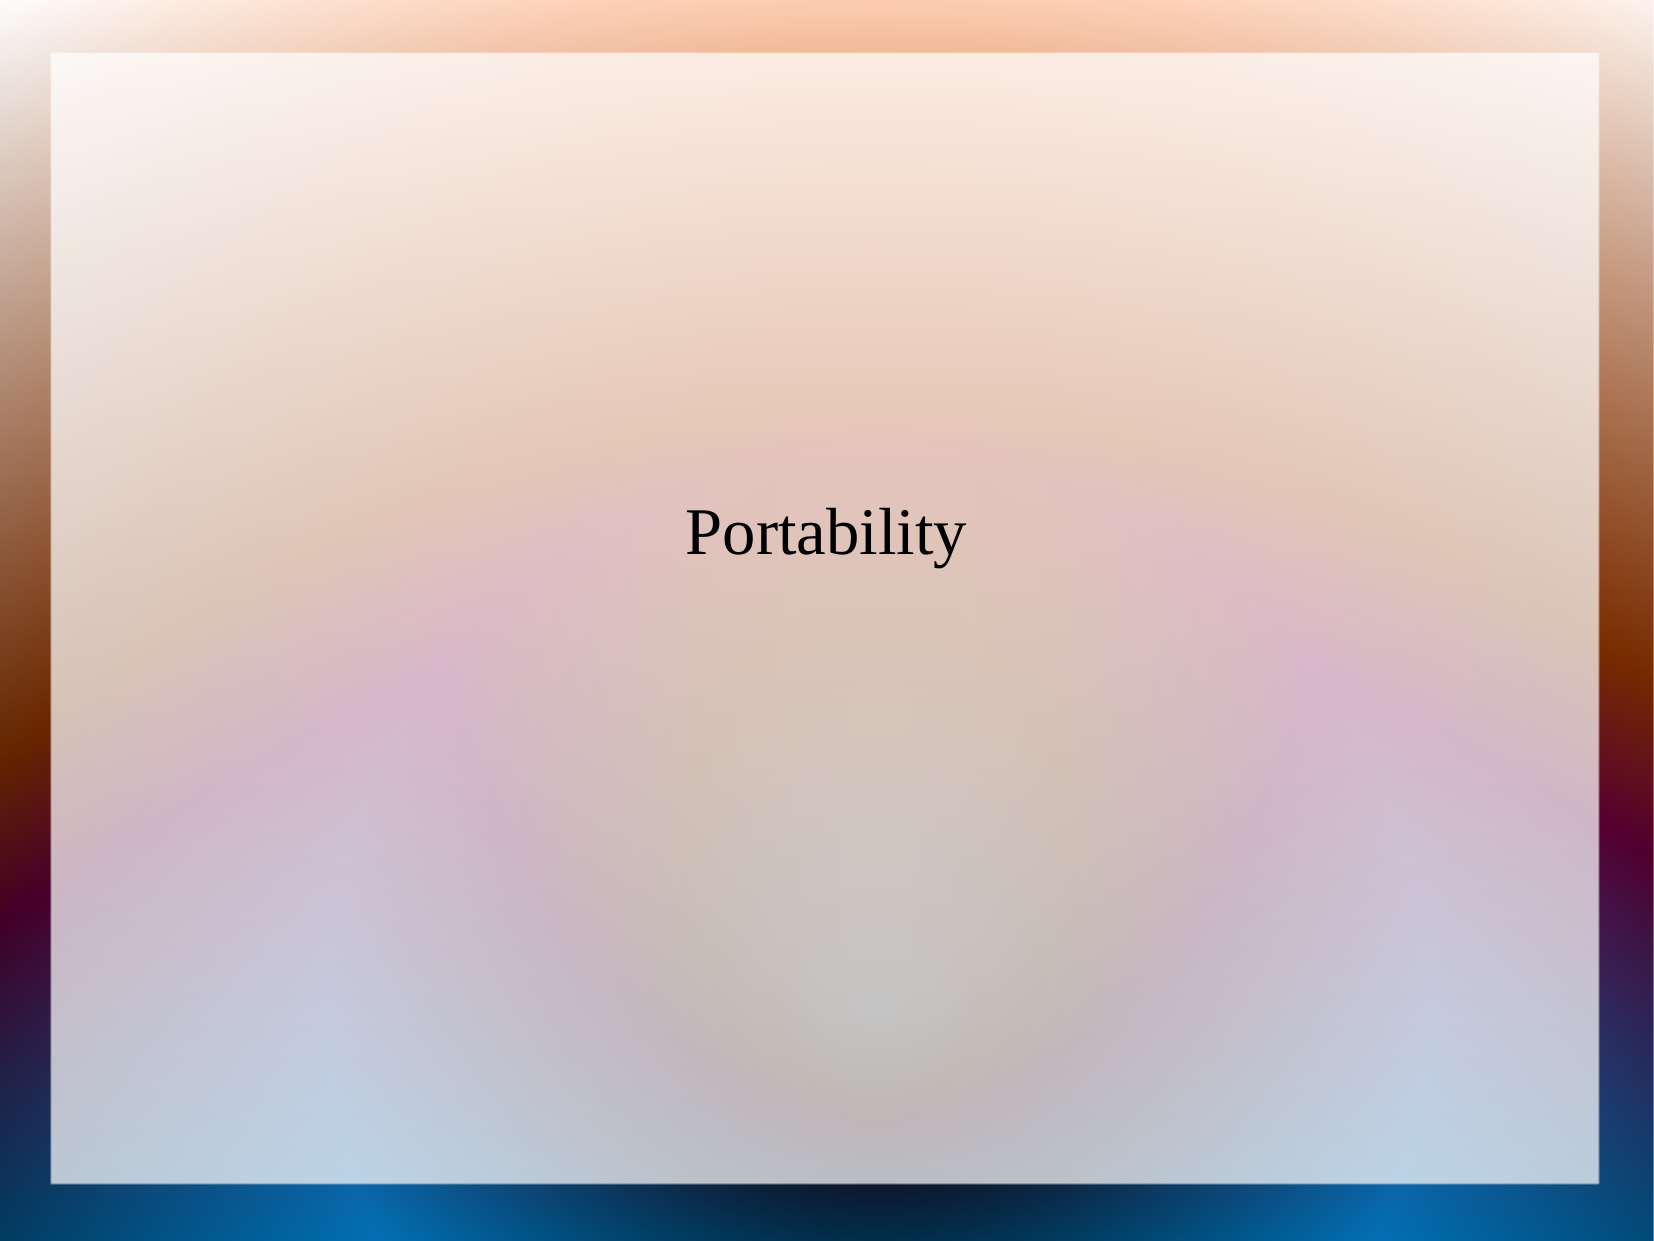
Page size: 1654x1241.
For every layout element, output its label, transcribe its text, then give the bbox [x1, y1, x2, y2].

subtitle Portability [82, 55, 1571, 1010]
picture [0, 0, 1654, 1241]
